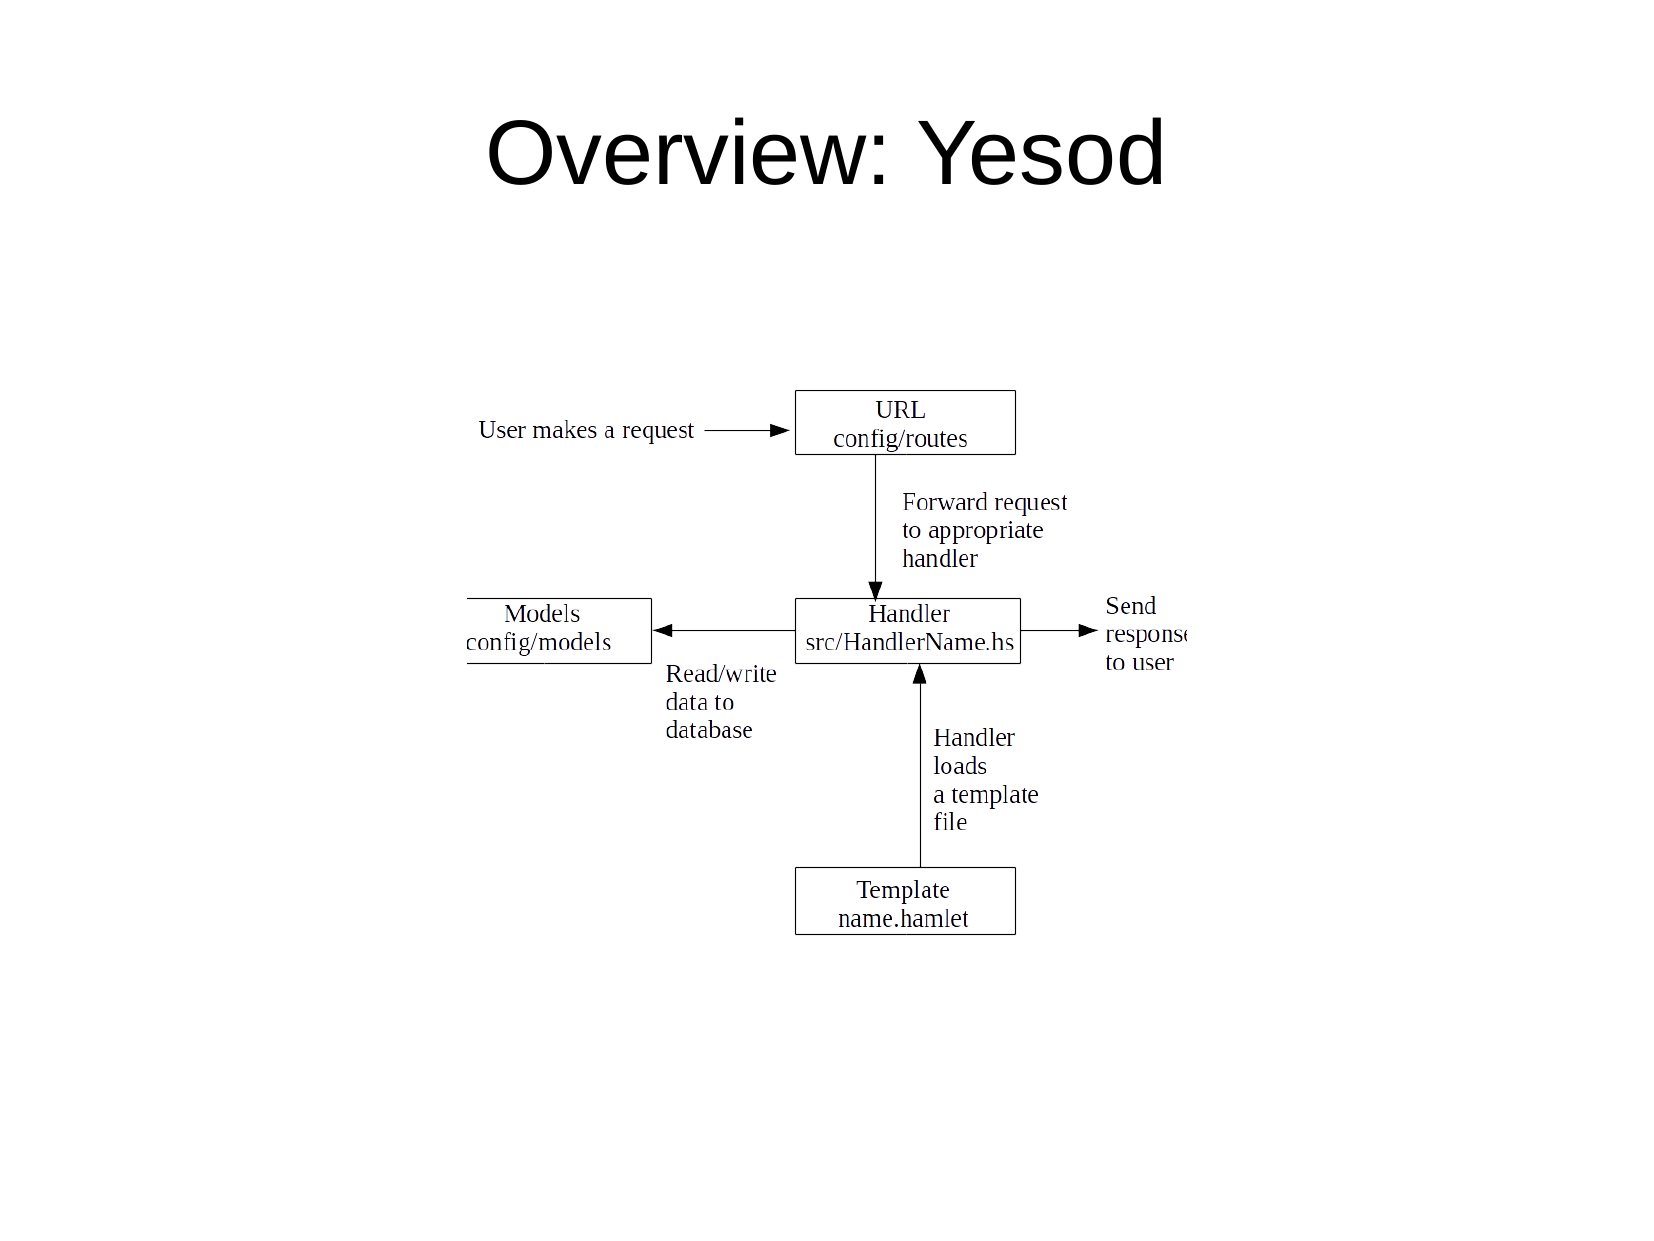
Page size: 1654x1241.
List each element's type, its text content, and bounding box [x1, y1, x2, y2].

picture [467, 290, 1187, 1010]
title Overview: Yesod [82, 49, 1571, 257]
